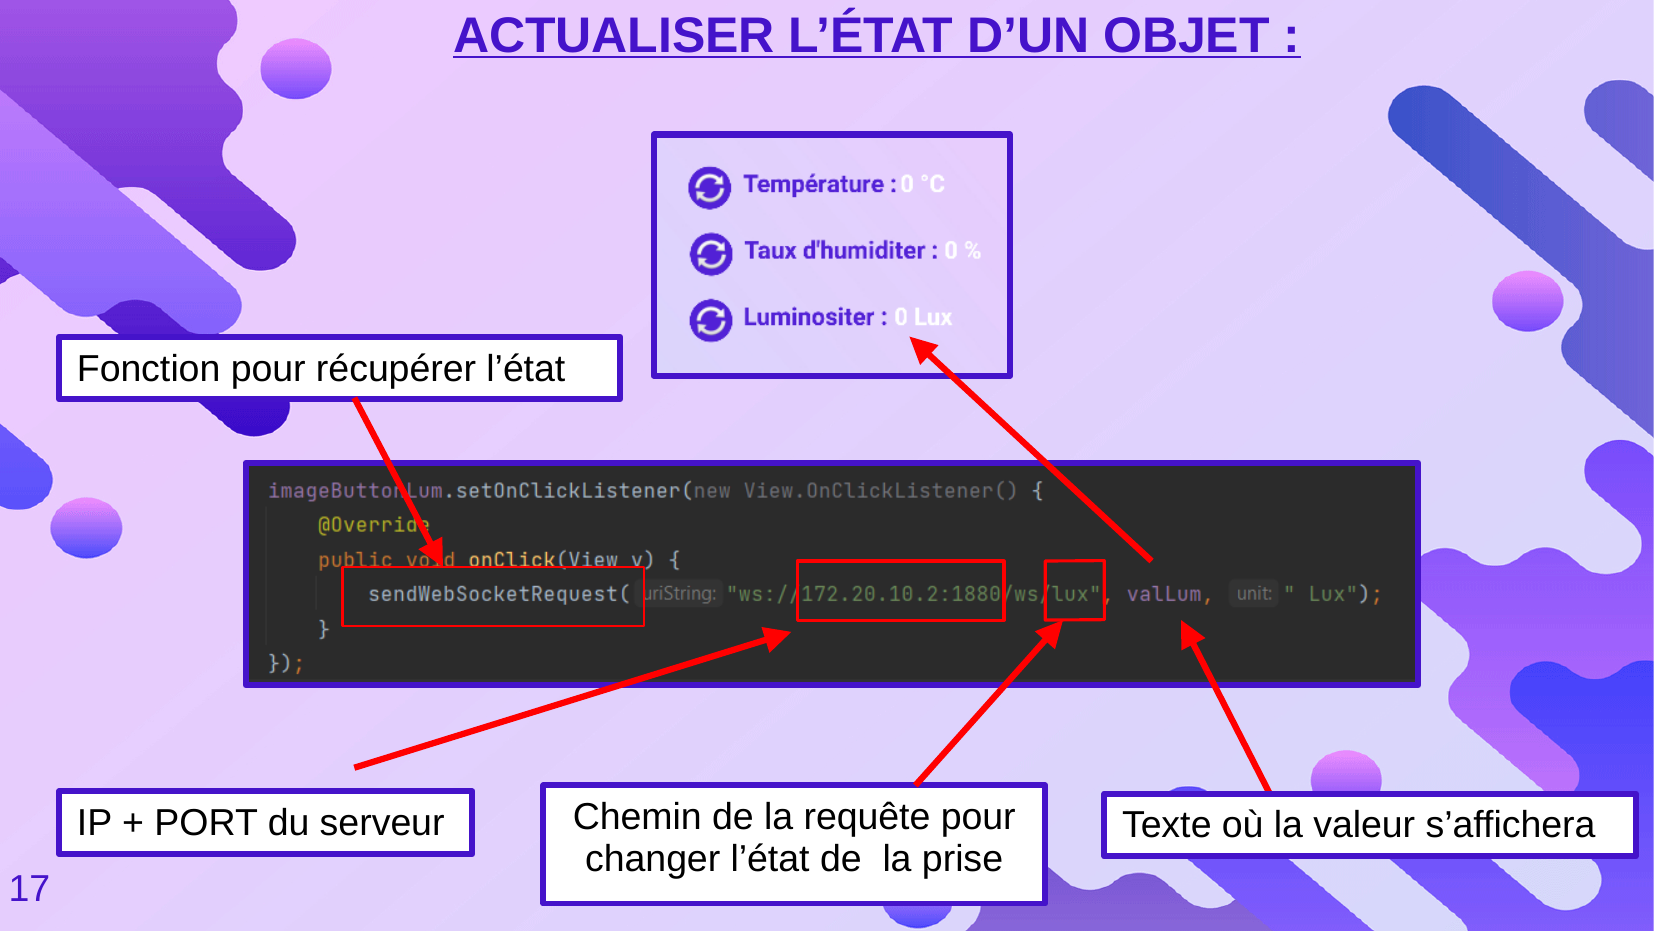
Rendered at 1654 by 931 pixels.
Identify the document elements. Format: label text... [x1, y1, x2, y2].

text_box IP + PORT du serveur [59, 791, 473, 855]
text_box Texte où la valeur s’affichera [1104, 793, 1636, 857]
text_box 17 [0, 860, 66, 931]
picture [0, 0, 1654, 931]
text_box Chemin de la requête pour changer l’état de la prise [543, 785, 1046, 904]
text_box ACTUALISER L’ÉTAT D’UN OBJET : [360, 0, 1394, 71]
text_box Fonction pour récupérer l’état [59, 336, 621, 400]
